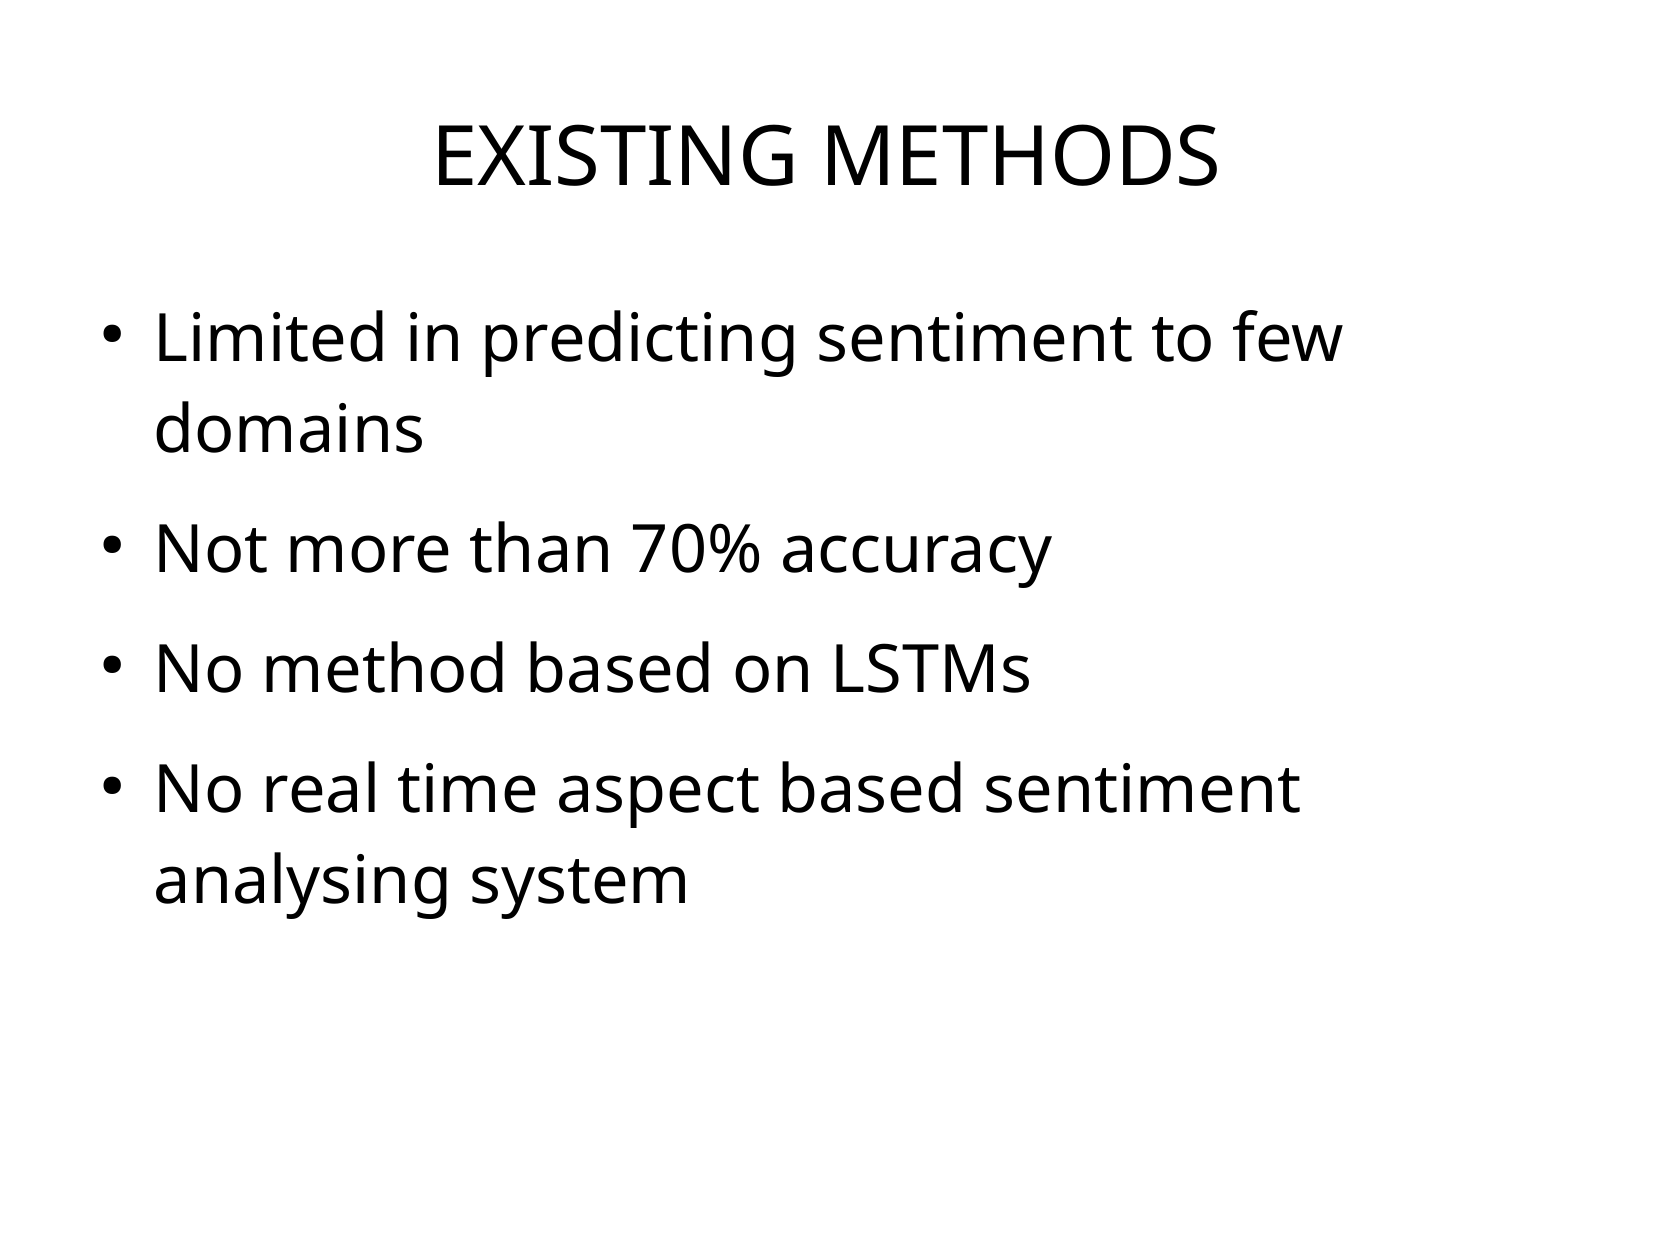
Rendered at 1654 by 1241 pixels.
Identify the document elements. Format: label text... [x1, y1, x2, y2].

title EXISTING METHODS [82, 49, 1571, 257]
list Limited in predicting sentiment to few domains Not more than 70% accuracy No method based on LSTMs No real time aspect based sentiment analysing system [82, 290, 1571, 1010]
